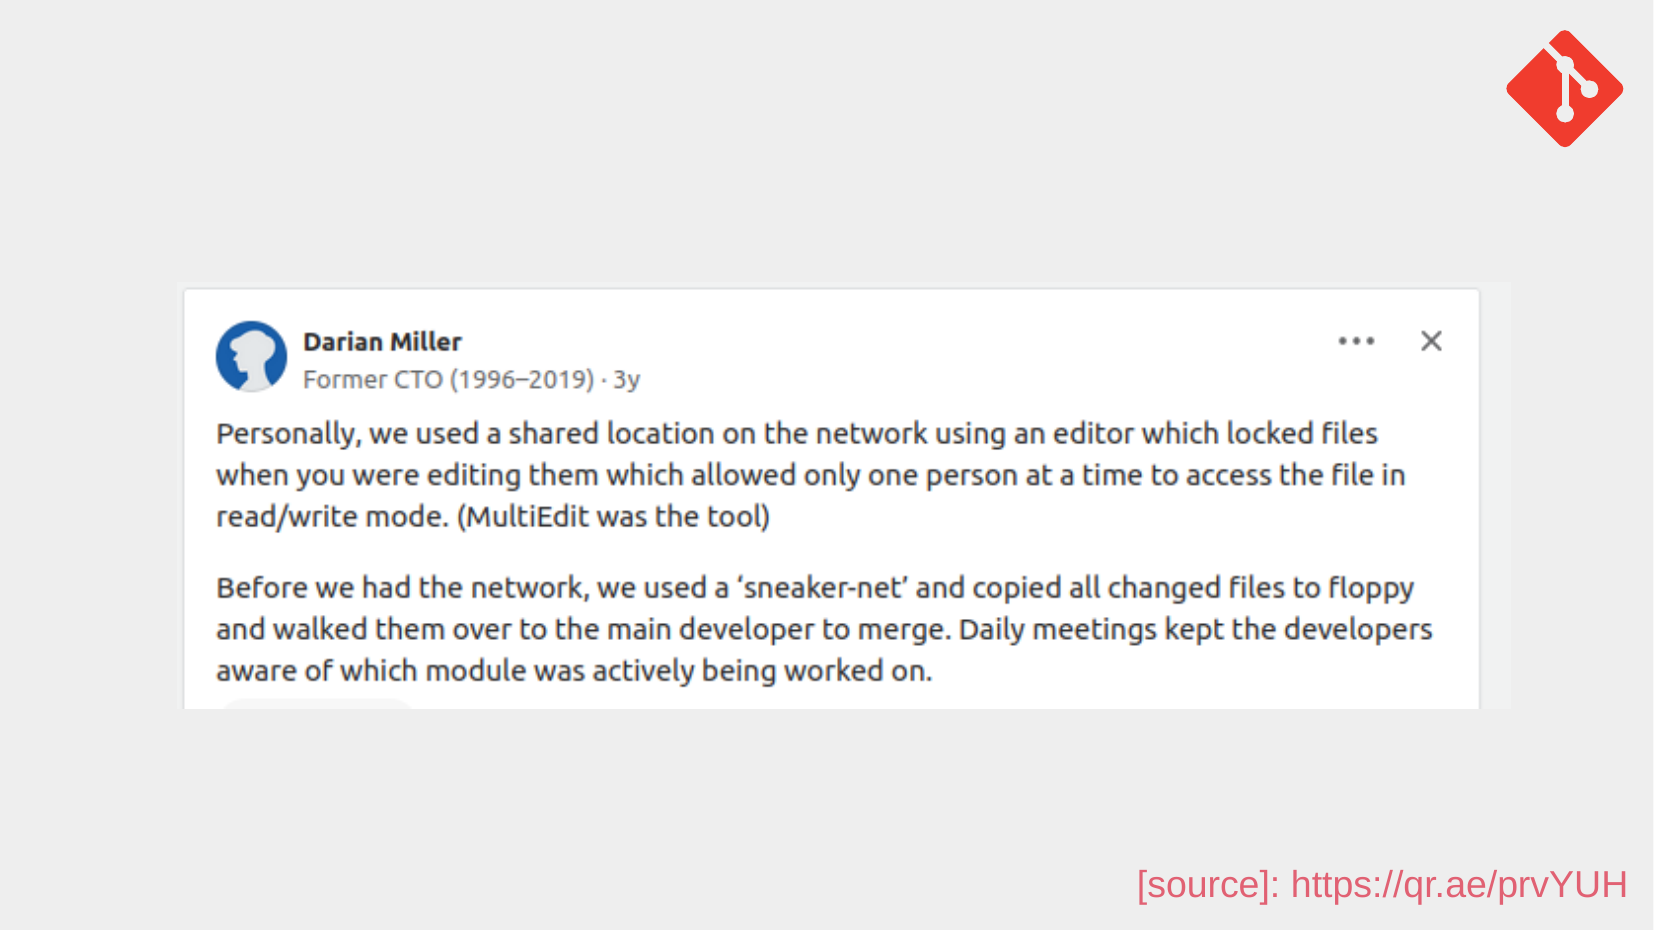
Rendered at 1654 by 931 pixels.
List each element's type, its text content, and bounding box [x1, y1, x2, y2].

text_box [source]: https://qr.ae/prvYUH [1122, 856, 1654, 914]
picture [1505, 29, 1625, 148]
picture [177, 282, 1511, 709]
